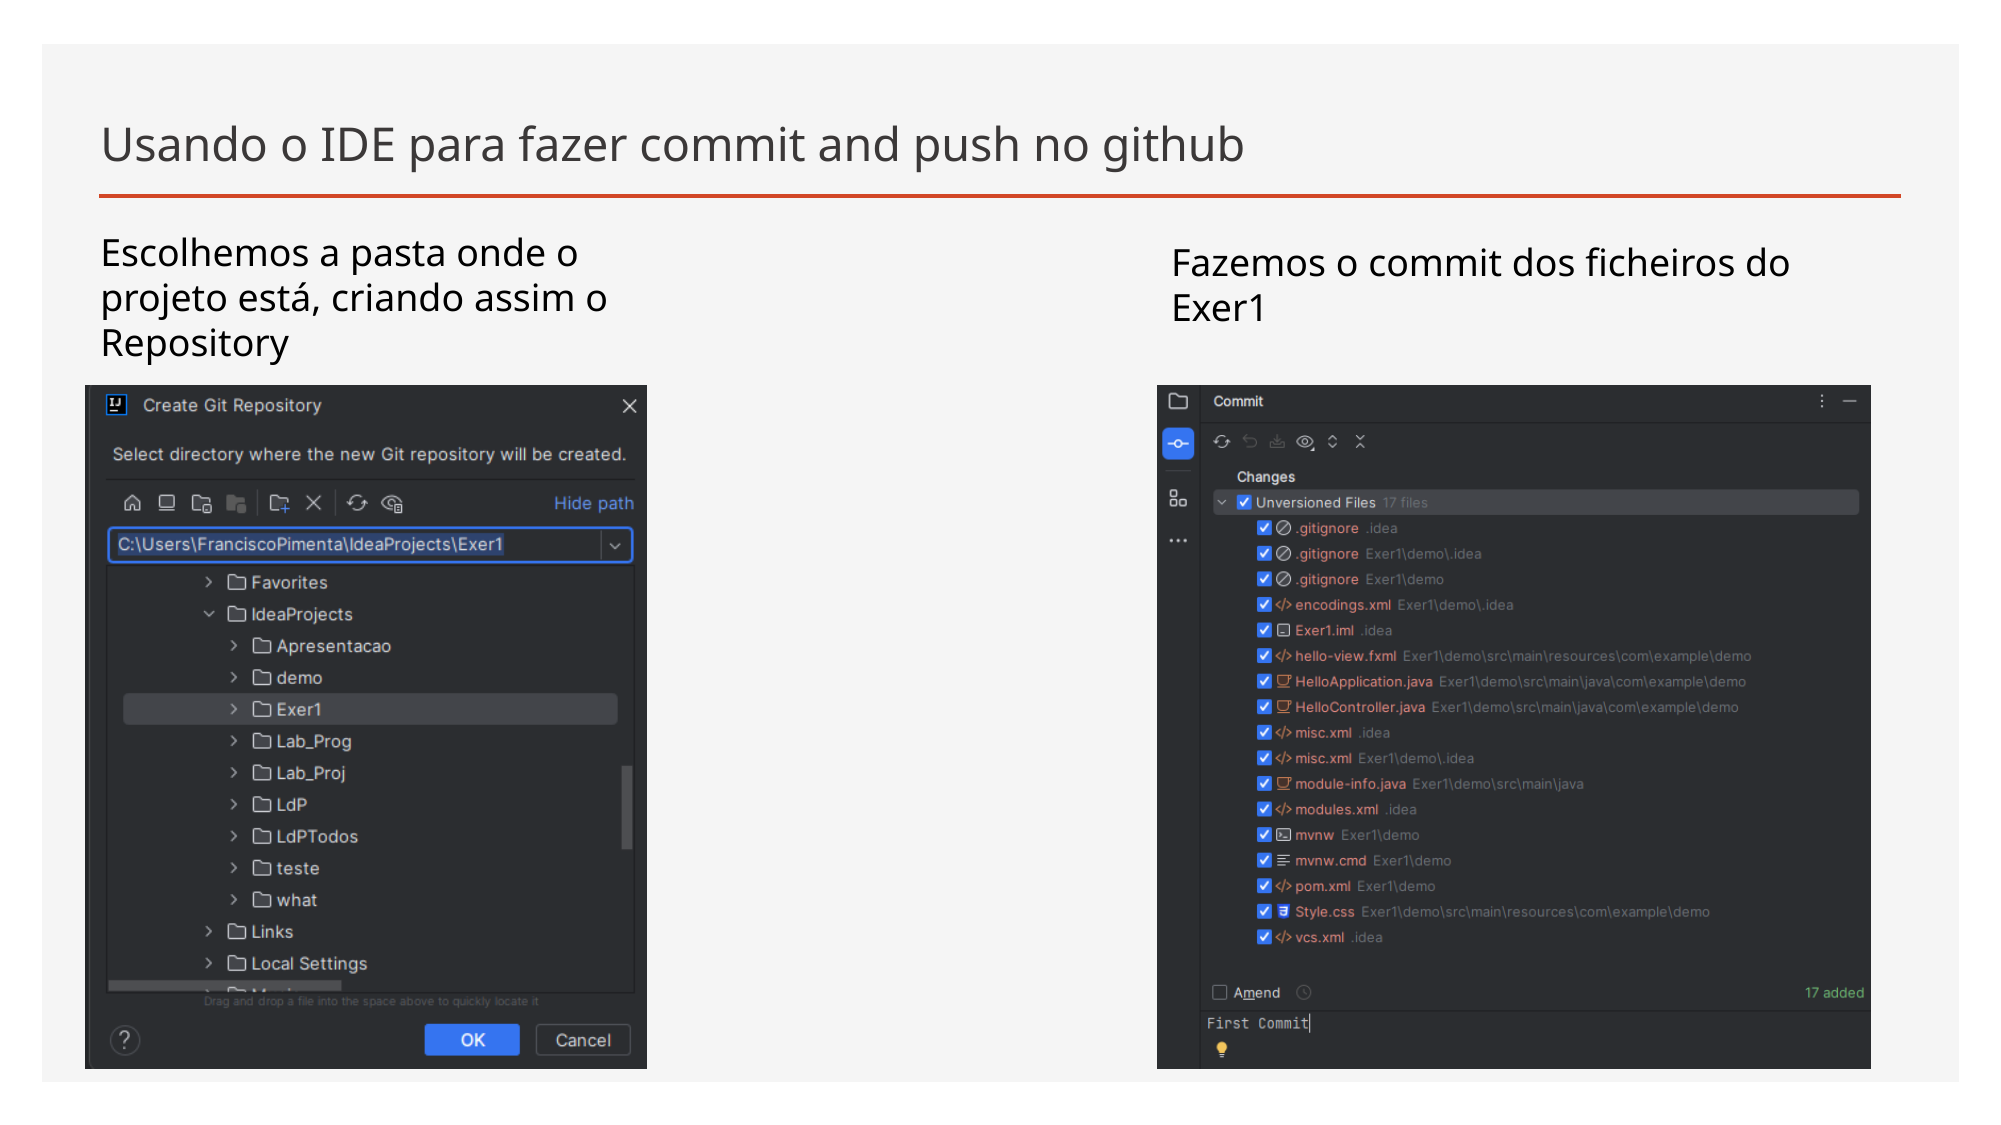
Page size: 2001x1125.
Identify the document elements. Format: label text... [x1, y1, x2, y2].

title Usando o IDE para fazer commit and push no github [85, 73, 1496, 179]
picture [85, 385, 647, 1069]
picture [1157, 385, 1871, 1069]
text_box Fazemos o commit dos ficheiros do Exer1 [1155, 231, 1871, 293]
text_box Escolhemos a pasta onde o projeto está, criando assim o Repository [85, 221, 732, 328]
